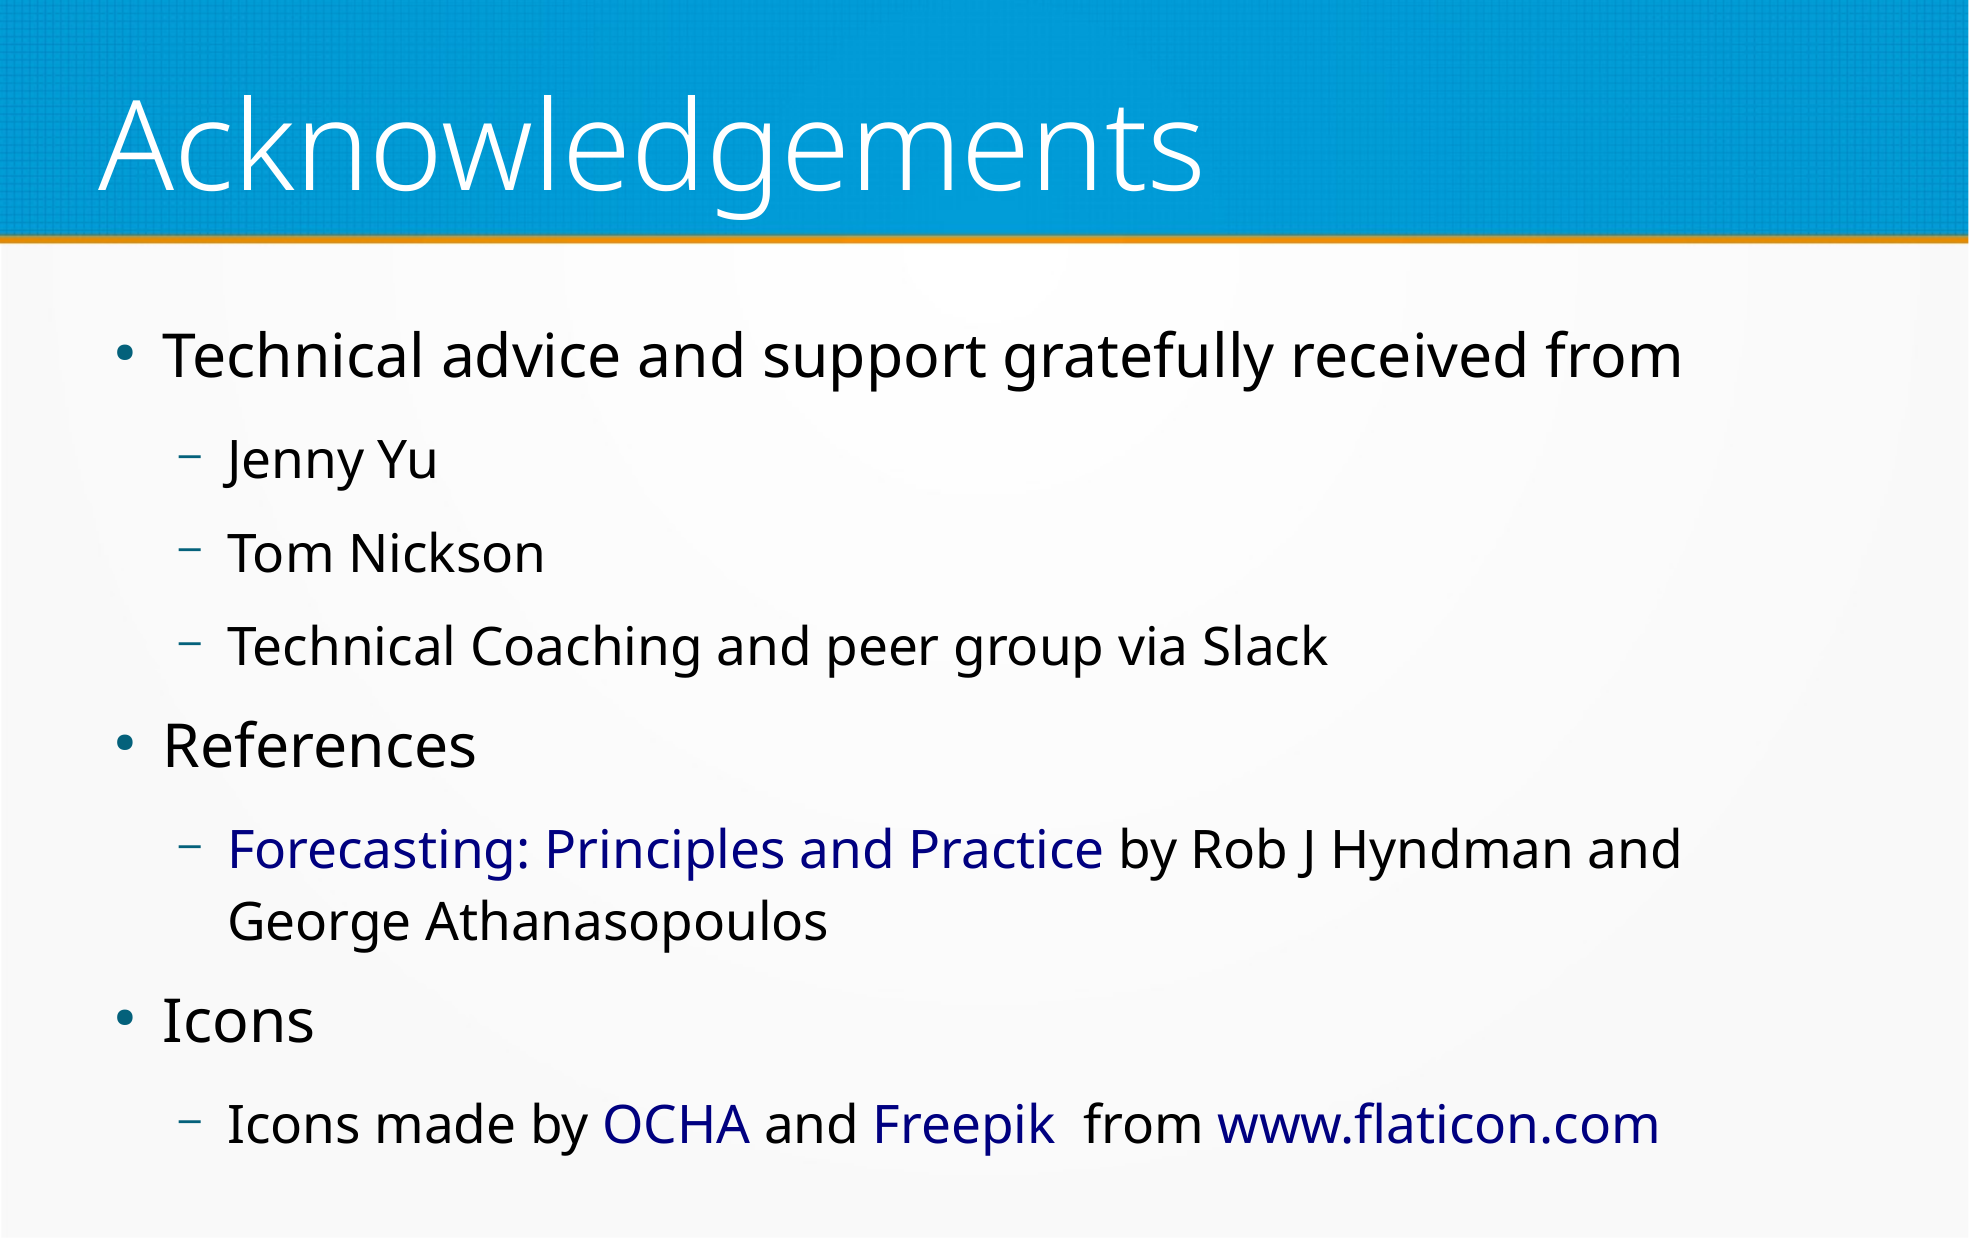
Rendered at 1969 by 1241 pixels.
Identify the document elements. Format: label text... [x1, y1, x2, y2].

list Technical advice and support gratefully received from Jenny Yu Tom Nickson Technical Coaching and peer group via Slack References Forecasting: Principles and Practice by Rob J Hyndman and George Athanasopoulos Icons Icons made by OCHA and Freepik from www.flaticon.com [98, 202, 1861, 1161]
picture [0, 233, 1969, 1241]
title Acknowledgements [98, 19, 1870, 227]
